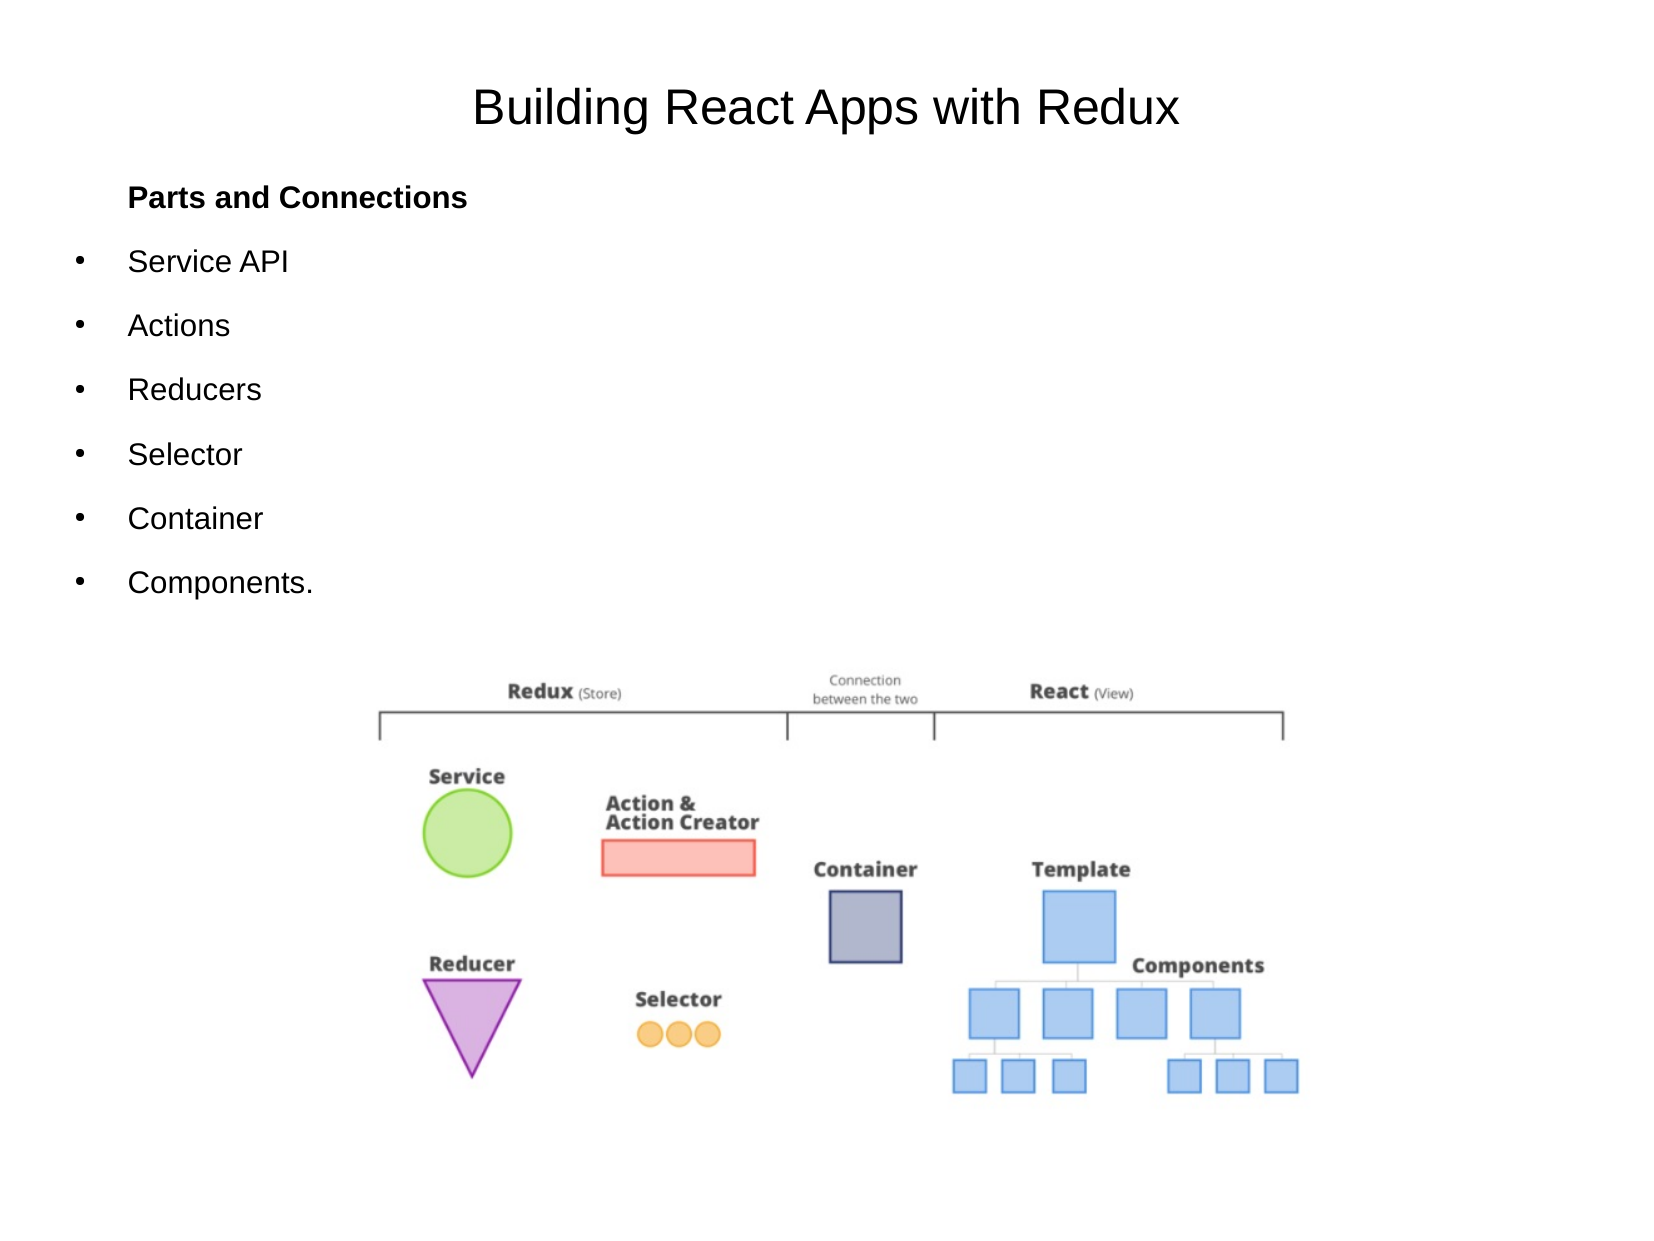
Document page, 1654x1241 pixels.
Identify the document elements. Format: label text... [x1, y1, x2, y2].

list Parts and Connections Service API Actions Reducers Selector Container Components. [56, 180, 1546, 1201]
picture [348, 648, 1336, 1156]
title Building React Apps with Redux [82, 49, 1571, 166]
